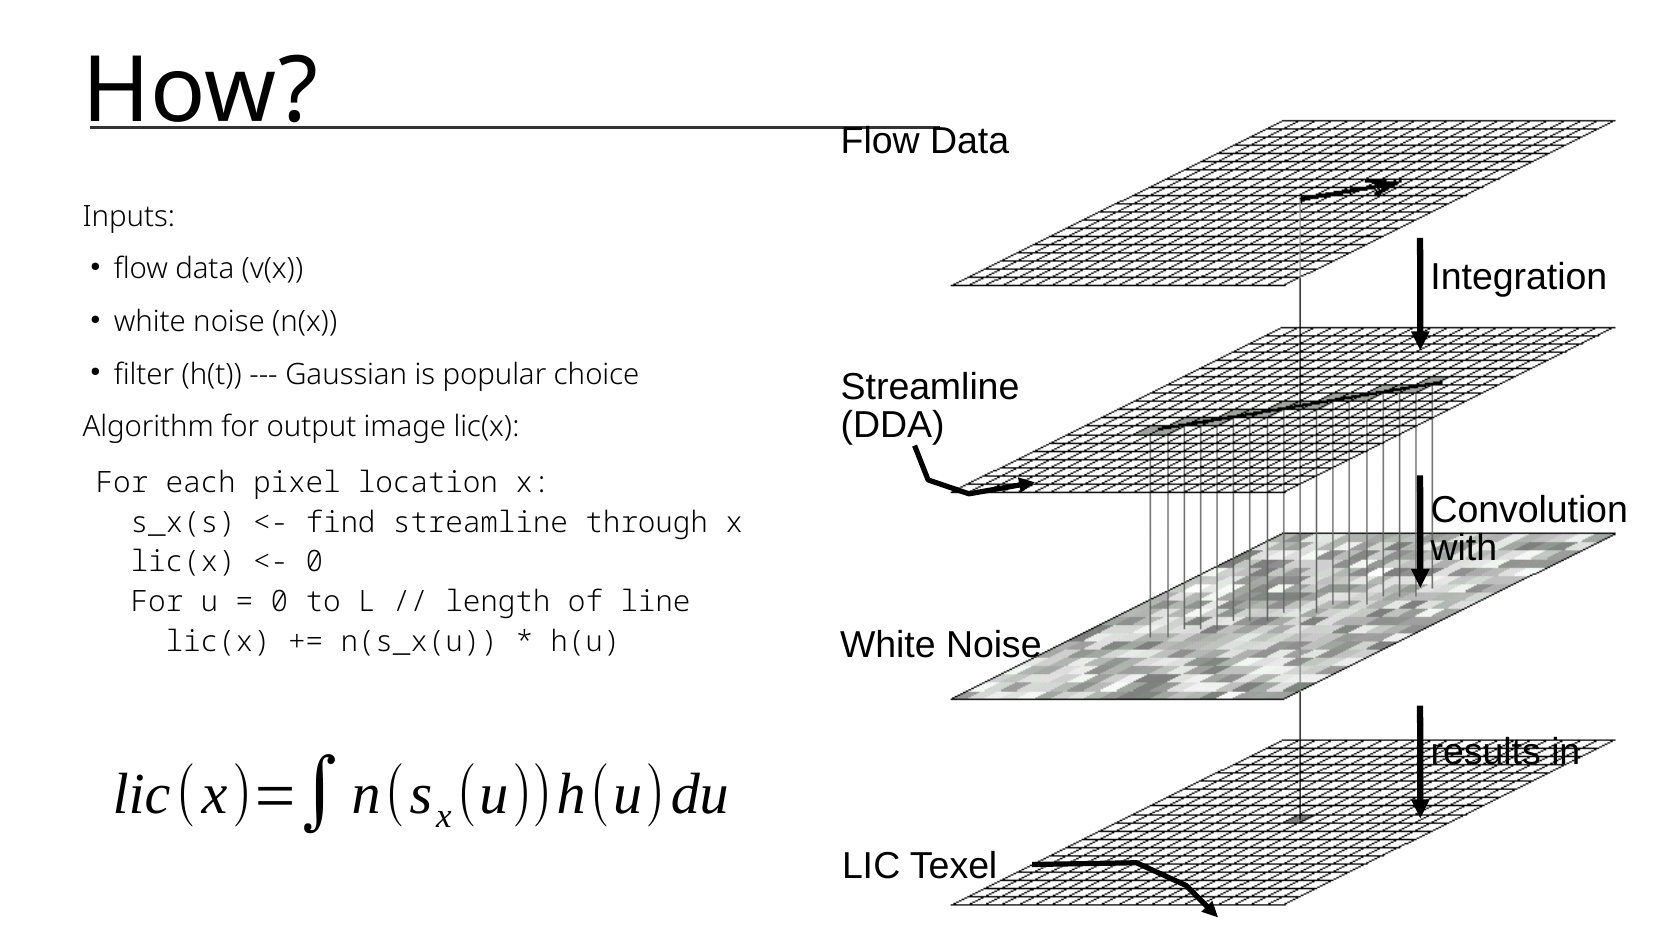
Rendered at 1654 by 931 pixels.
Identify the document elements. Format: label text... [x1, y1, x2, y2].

text_box Streamline (DDA) [825, 361, 1046, 454]
picture [940, 108, 1628, 918]
text_box Flow Data [825, 108, 1025, 169]
text_box Convolution with [1415, 484, 1644, 576]
text_box results in [1415, 719, 1596, 780]
list Inputs: flow data (v(x)) white noise (n(x)) filter (h(t)) --- Gaussian is popular choice Algorithm for output image lic(x): For each pixel location x: s_x(s) <- find streamline through x lic(x) <- 0 For u = 0 to L // length of line lic(x) += n(s_x(u)) * h(u) [82, 195, 886, 706]
text_box LIC Texel [827, 833, 1013, 894]
text_box White Noise [825, 612, 1057, 673]
text_box Integration [1415, 244, 1623, 305]
chart [106, 750, 736, 838]
title How? [82, 32, 1571, 140]
